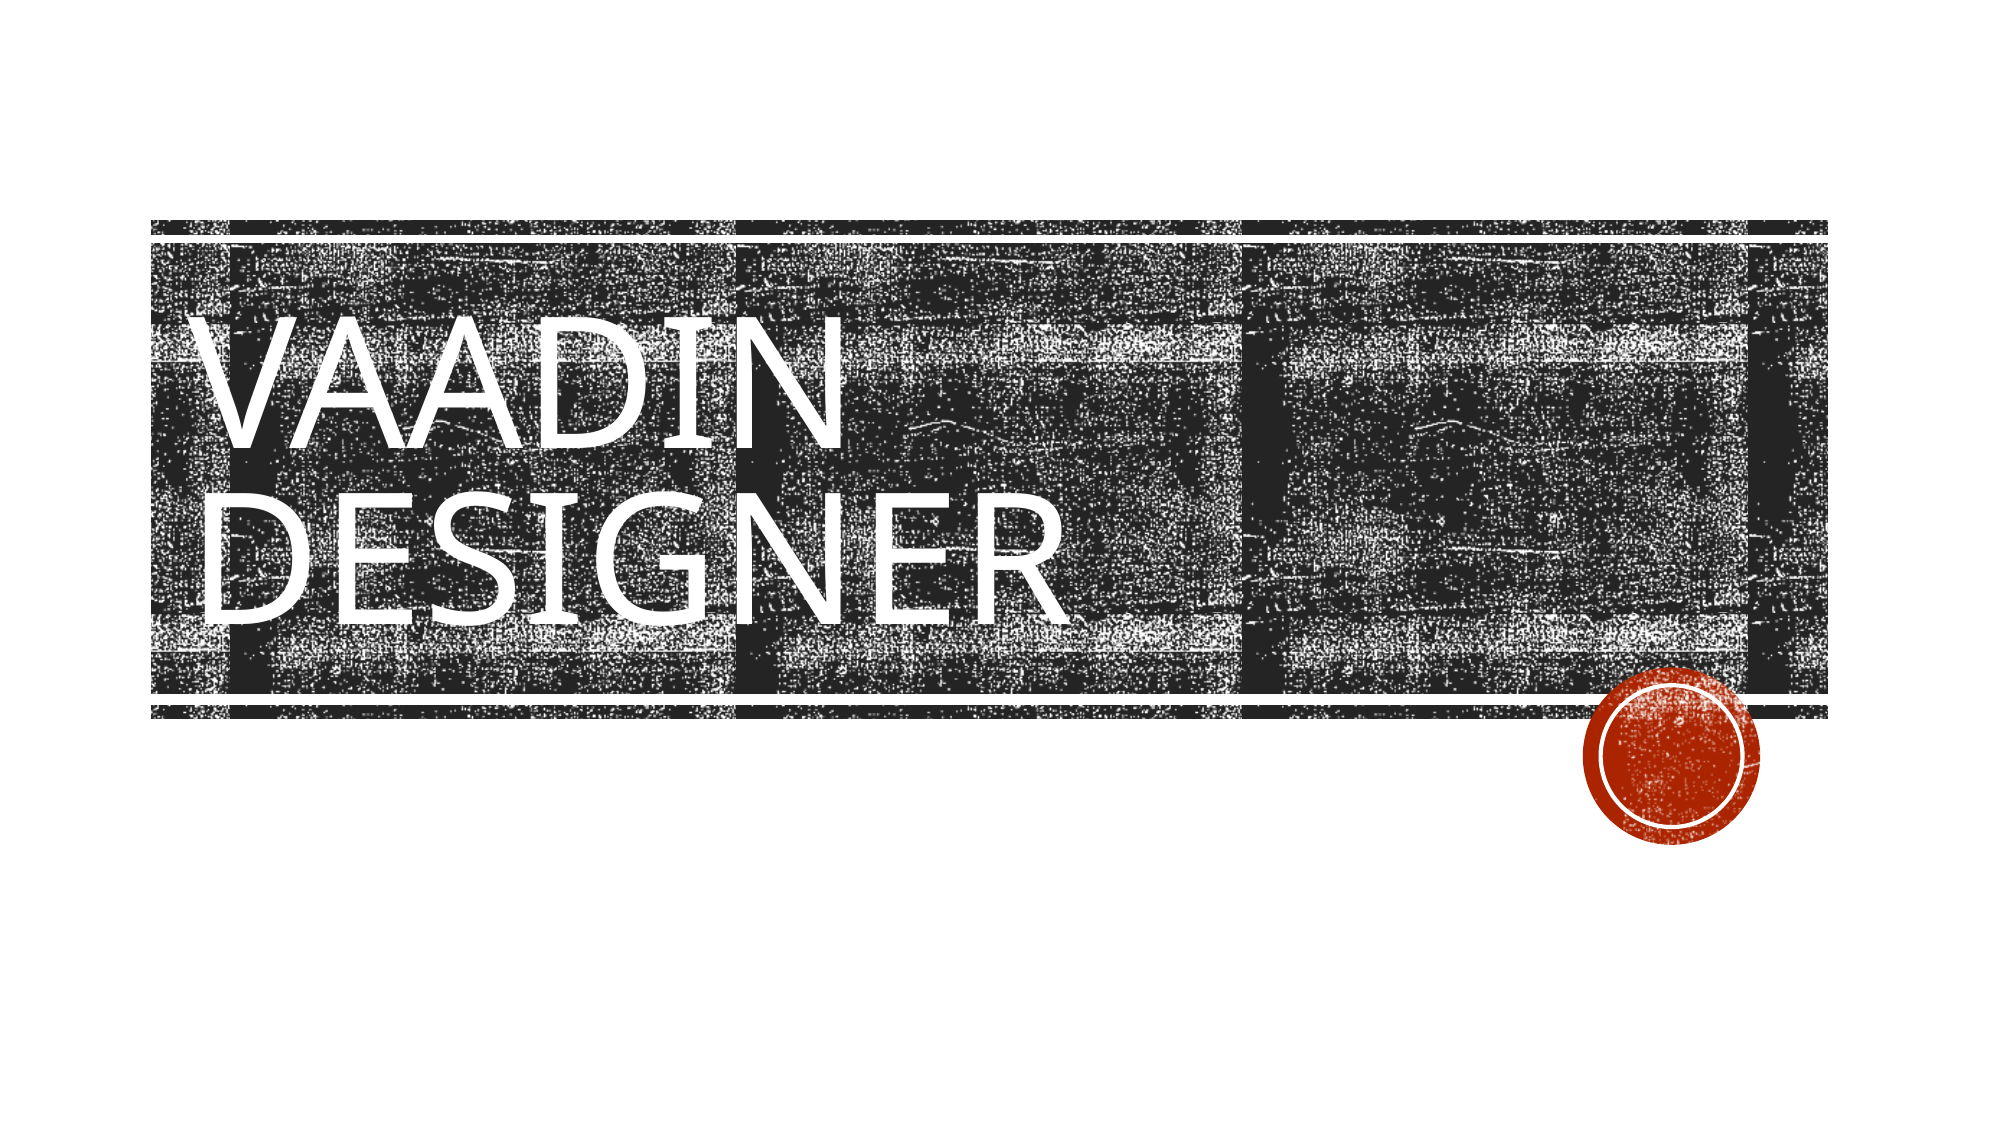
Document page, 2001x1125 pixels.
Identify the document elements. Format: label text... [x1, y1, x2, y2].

title Vaadin Designer [172, 234, 1808, 733]
